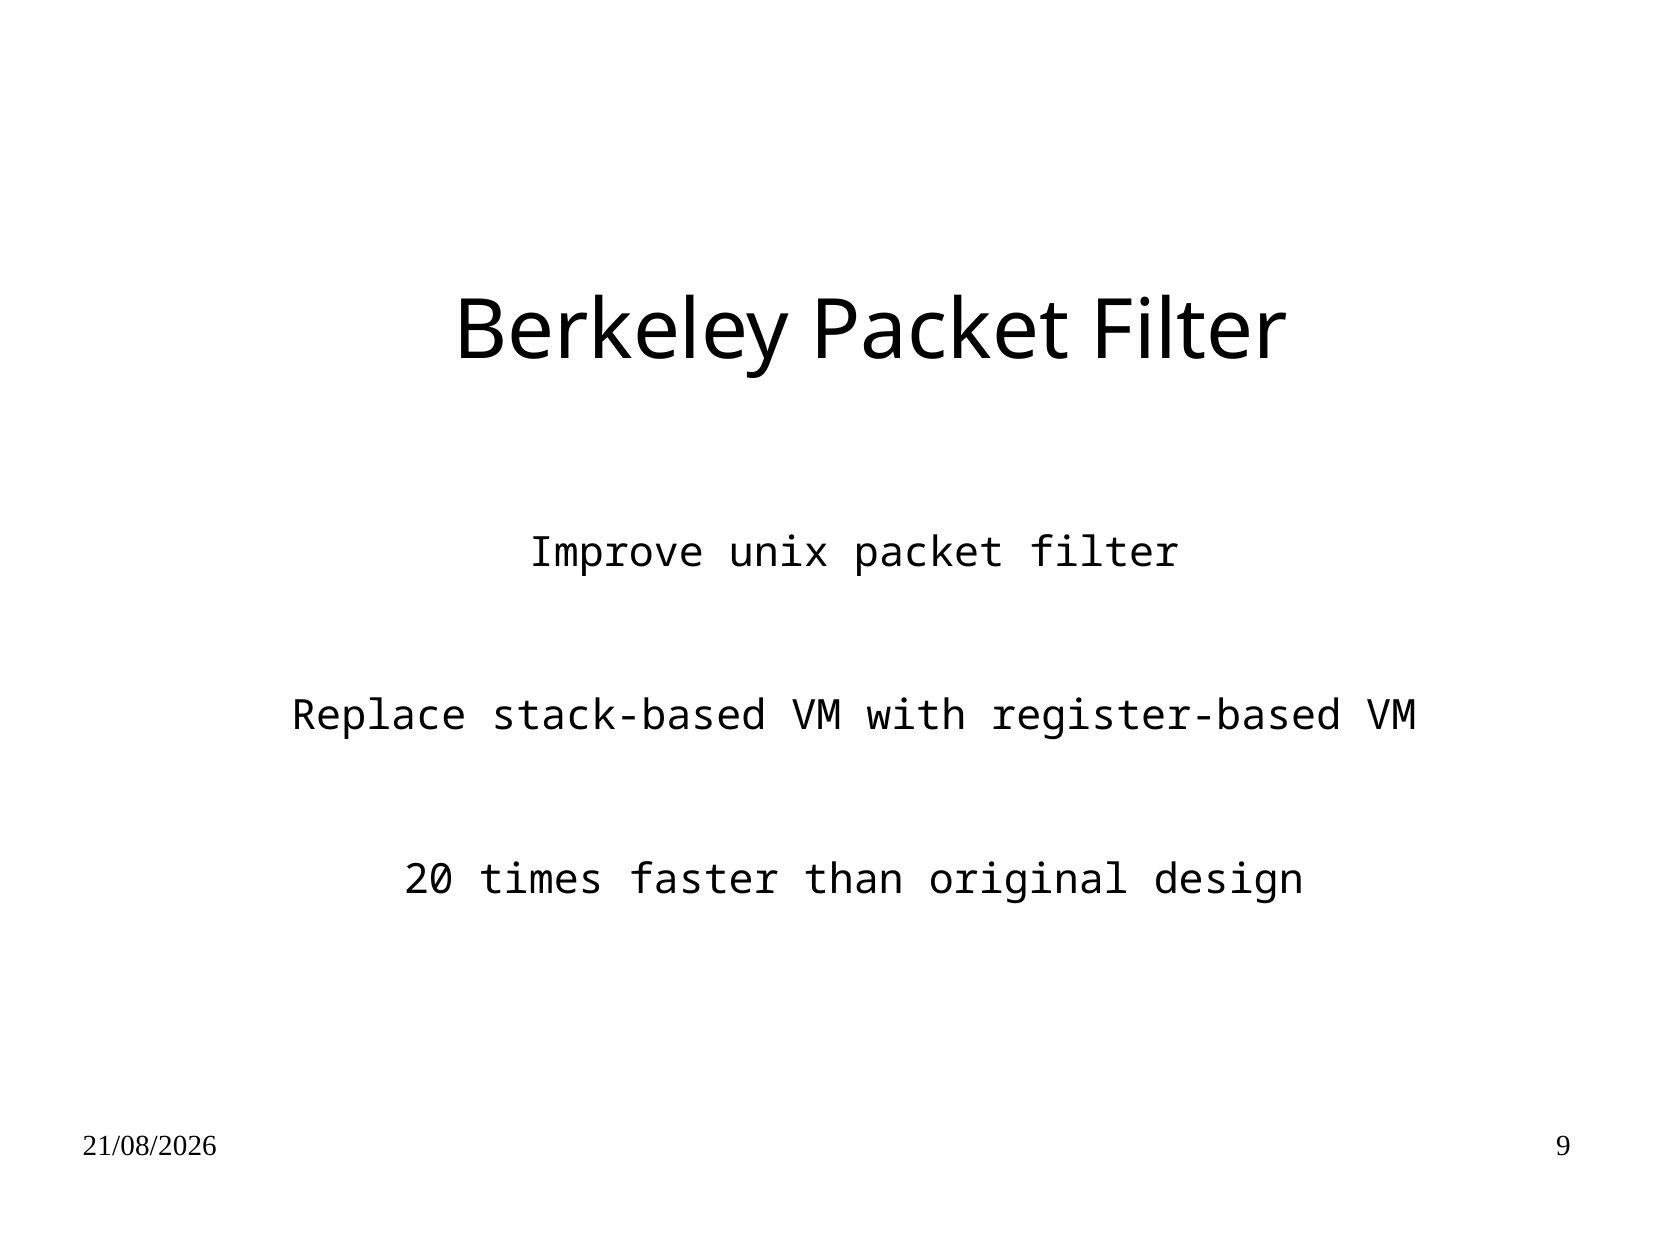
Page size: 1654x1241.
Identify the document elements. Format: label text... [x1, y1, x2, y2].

subtitle Berkeley Packet Filter Improve unix packet filter Replace stack-based VM with register-based VM 20 times faster than original design [210, 313, 1498, 1018]
